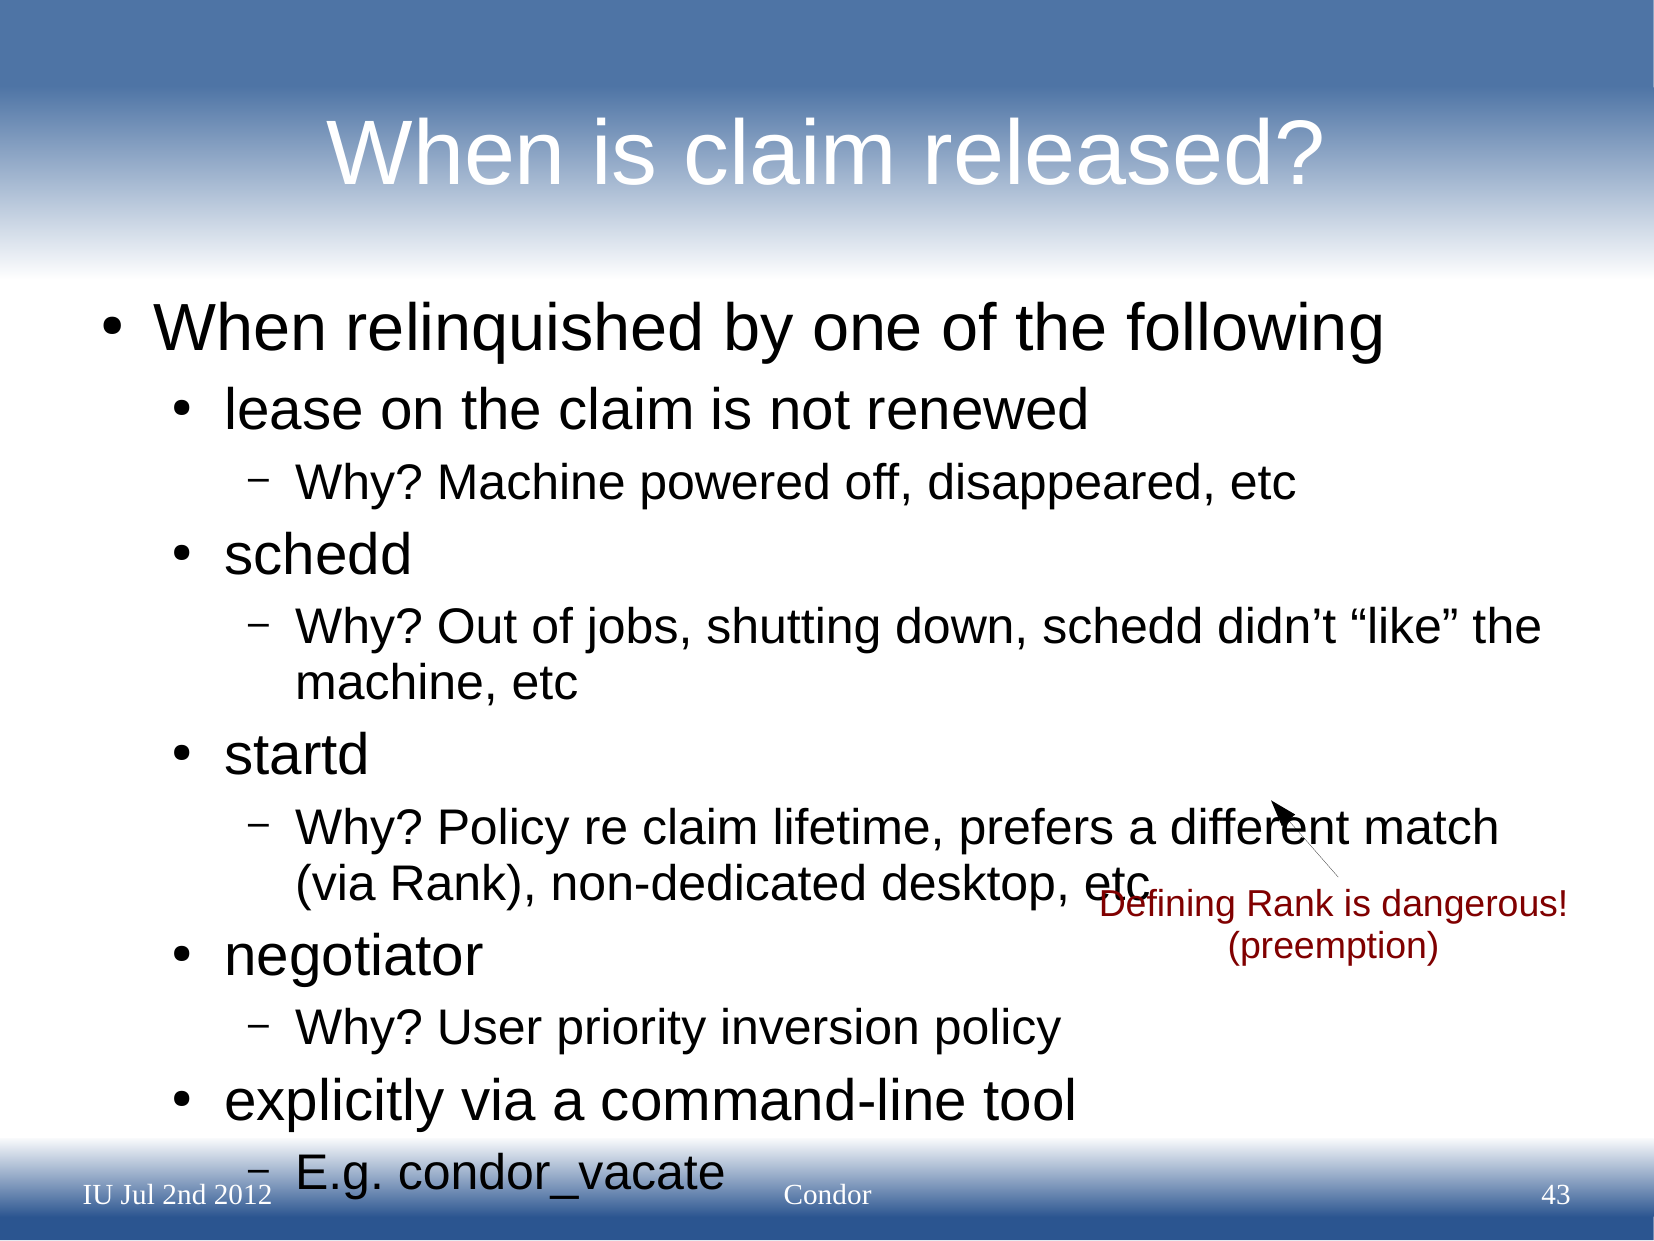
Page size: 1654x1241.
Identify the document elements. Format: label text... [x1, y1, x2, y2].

list When relinquished by one of the following lease on the claim is not renewed Why? Machine powered off, disappeared, etc schedd Why? Out of jobs, shutting down, schedd didn’t “like” the machine, etc startd Why? Policy re claim lifetime, prefers a different match (via Rank), non-dedicated desktop, etc negotiator Why? User priority inversion policy explicitly via a command-line tool E.g. condor_vacate [82, 290, 1571, 1109]
title When is claim released? [82, 49, 1571, 257]
text_box Defining Rank is dangerous! (preemption) [1083, 874, 1585, 974]
